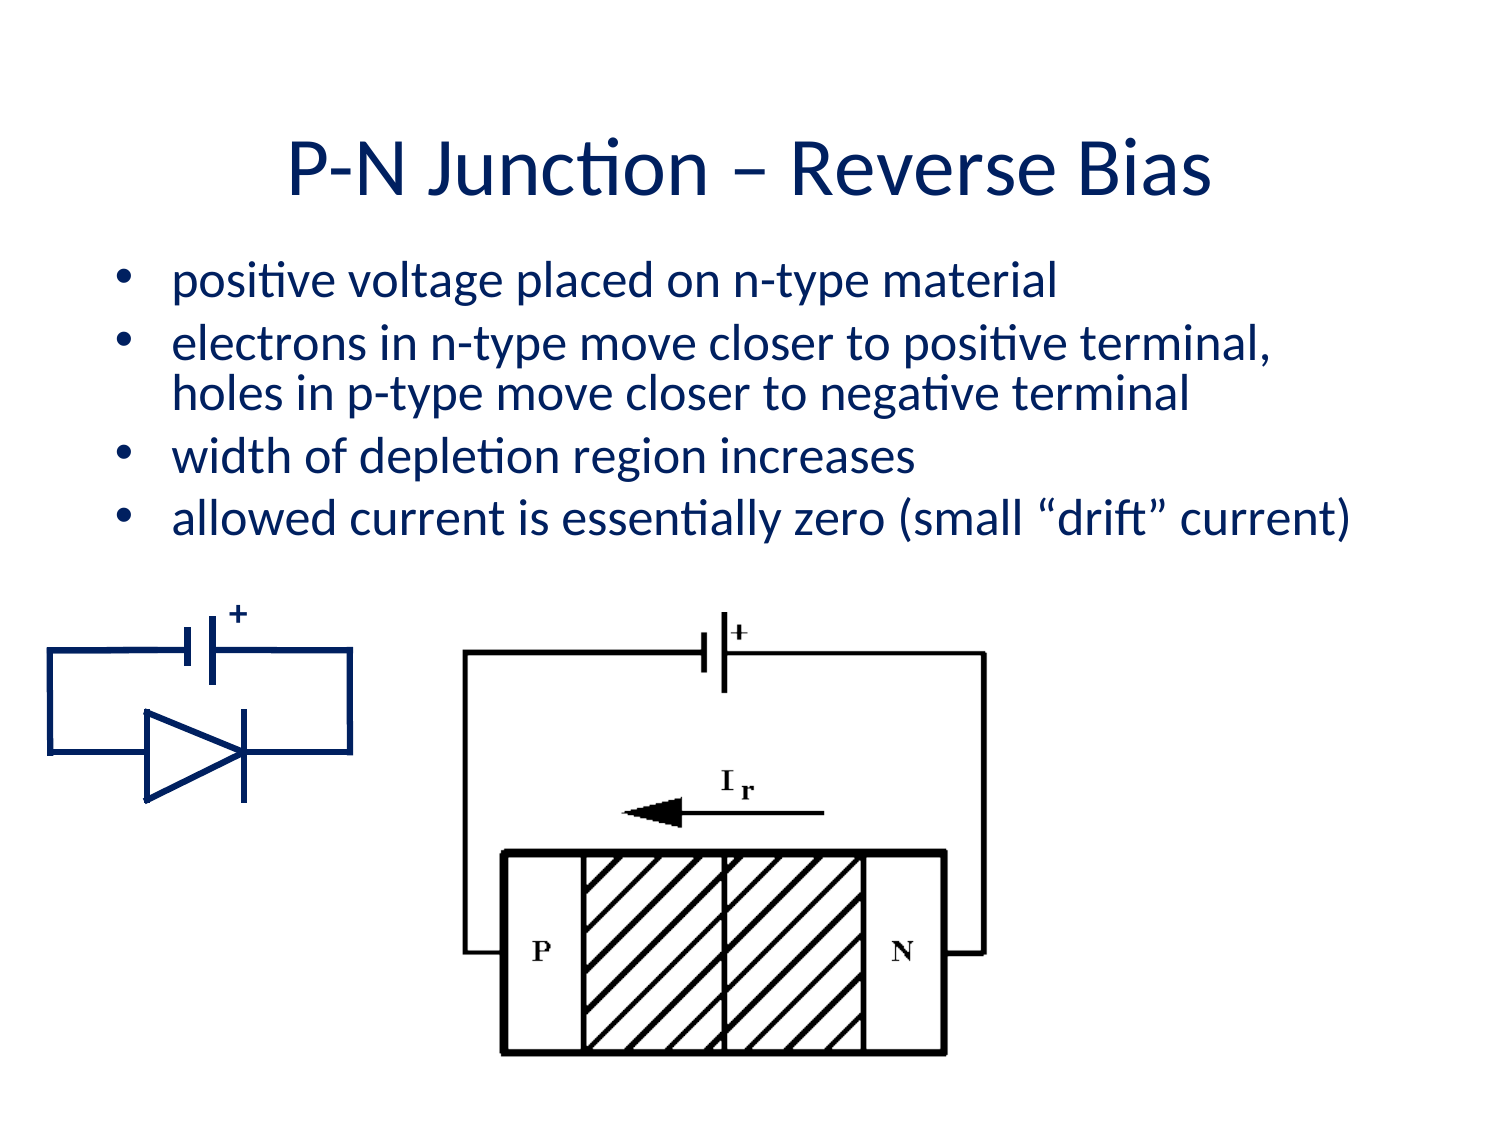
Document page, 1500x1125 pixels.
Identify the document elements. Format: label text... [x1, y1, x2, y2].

title P-N Junction – Reverse Bias [112, 105, 1388, 220]
text_box + [200, 587, 263, 648]
picture [462, 612, 1000, 1065]
list positive voltage placed on n-type material electrons in n-type move closer to positive terminal, holes in p-type move closer to negative terminal width of depletion region increases allowed current is essentially zero (small “drift” current) [99, 249, 1375, 600]
